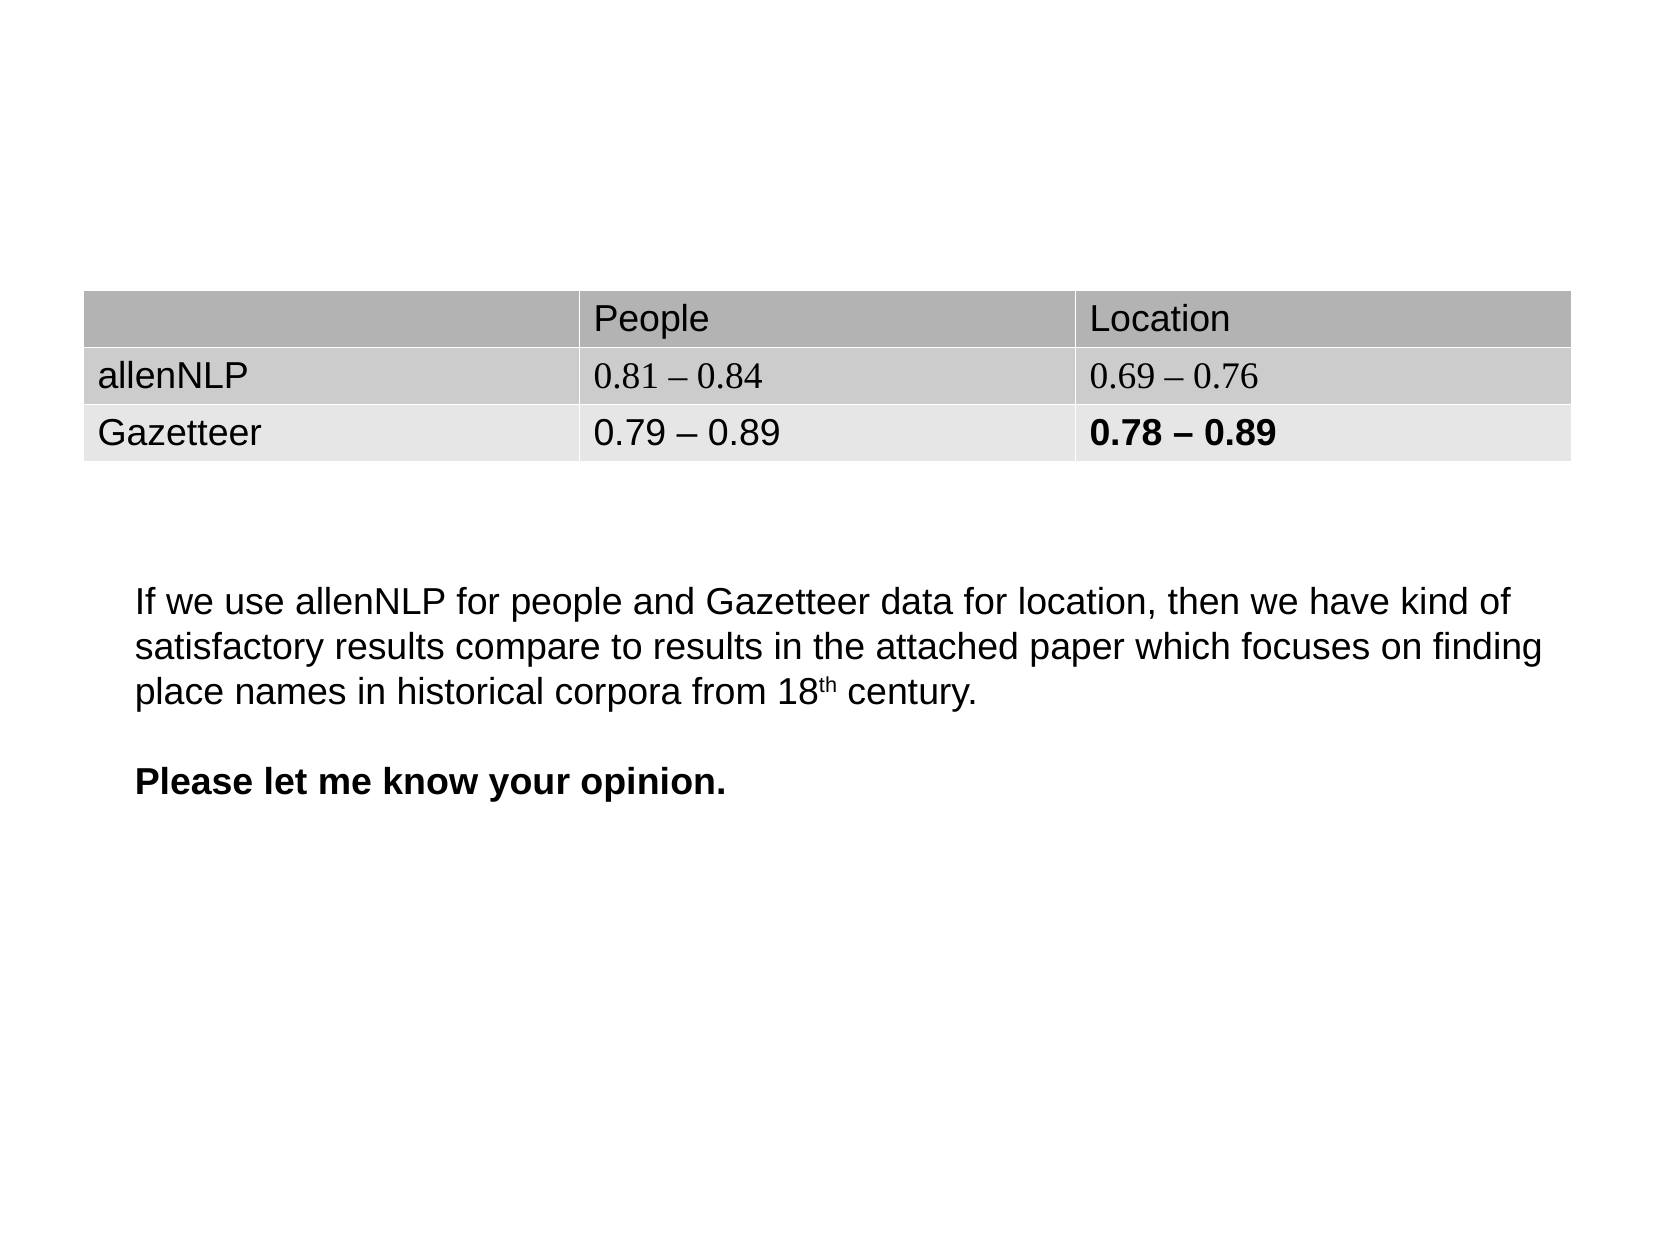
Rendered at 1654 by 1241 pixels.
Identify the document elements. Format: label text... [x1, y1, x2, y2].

table_header People [580, 291, 1075, 347]
table_cell allenNLP [84, 348, 579, 404]
table_cell 0.78 – 0.89 [1076, 405, 1571, 461]
text_box If we use allenNLP for people and Gazetteer data for location, then we have kind of satisfactory results compare to results in the attached paper which focuses on finding place names in historical corpora from 18th century. Please let me know your opinion. [119, 569, 1560, 797]
table_cell 0.81 – 0.84 [580, 348, 1075, 404]
table_header [84, 291, 579, 347]
table_header Location [1076, 291, 1571, 347]
table_cell Gazetteer [84, 405, 579, 461]
table_cell 0.69 – 0.76 [1076, 348, 1571, 404]
table_cell 0.79 – 0.89 [580, 405, 1075, 461]
